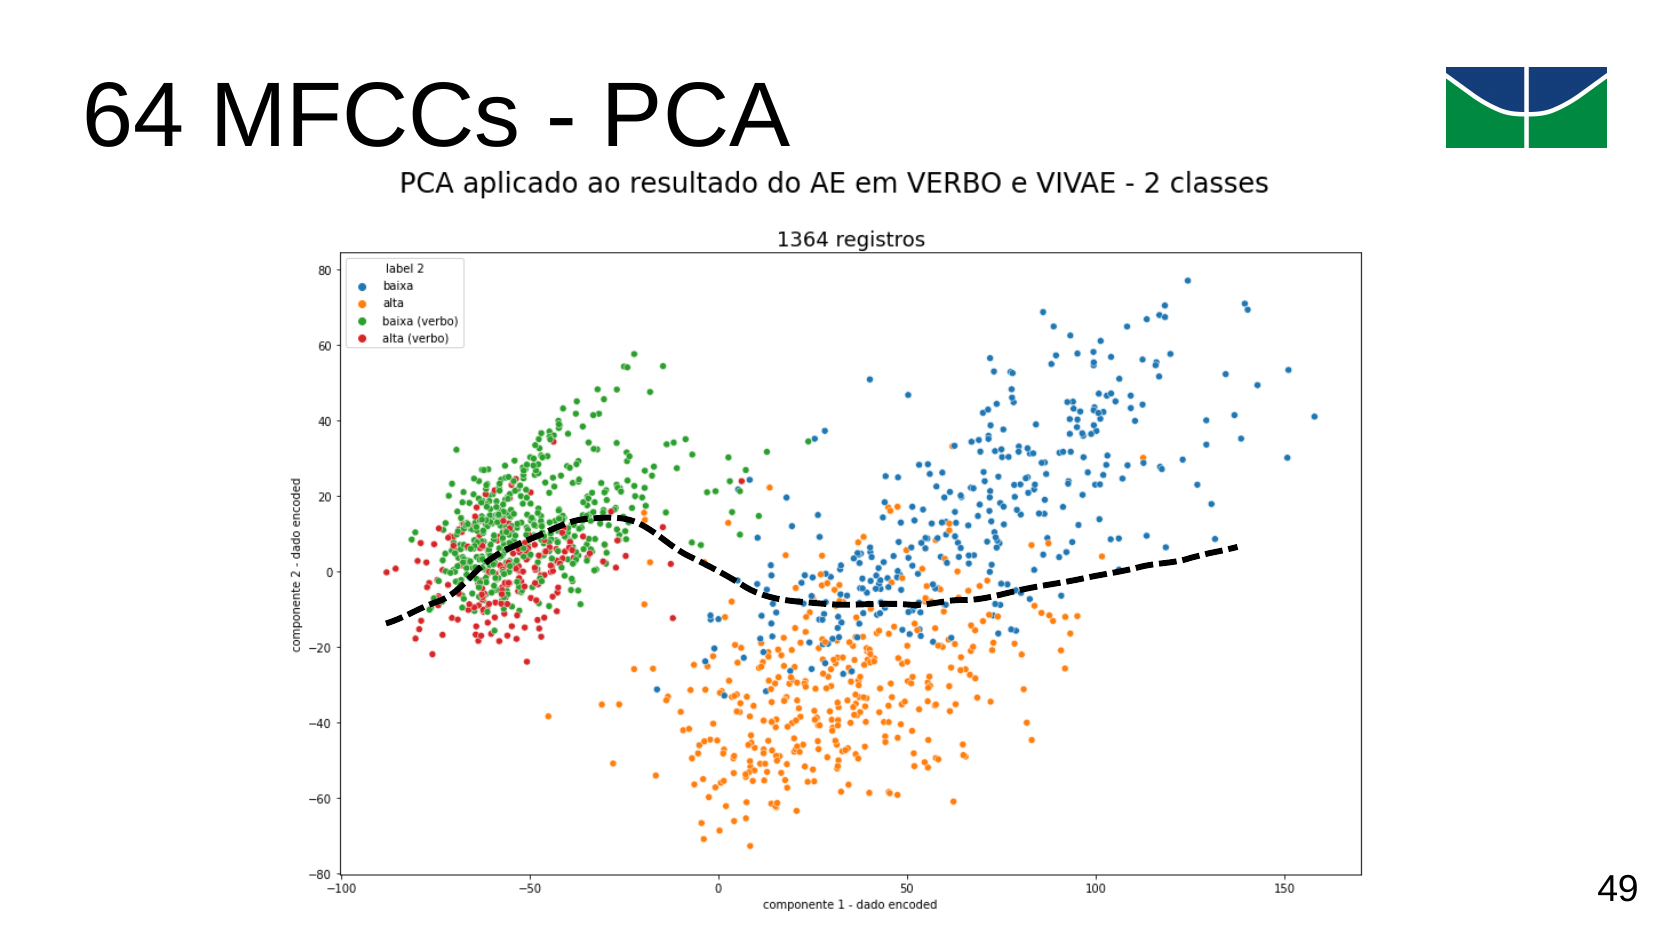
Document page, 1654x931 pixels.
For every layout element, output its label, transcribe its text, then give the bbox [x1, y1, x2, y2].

text_box <number> [1024, 860, 1654, 931]
picture [1571, 67, 1607, 148]
title 64 MFCCs - PCA [82, 37, 1571, 193]
picture [284, 163, 1369, 918]
